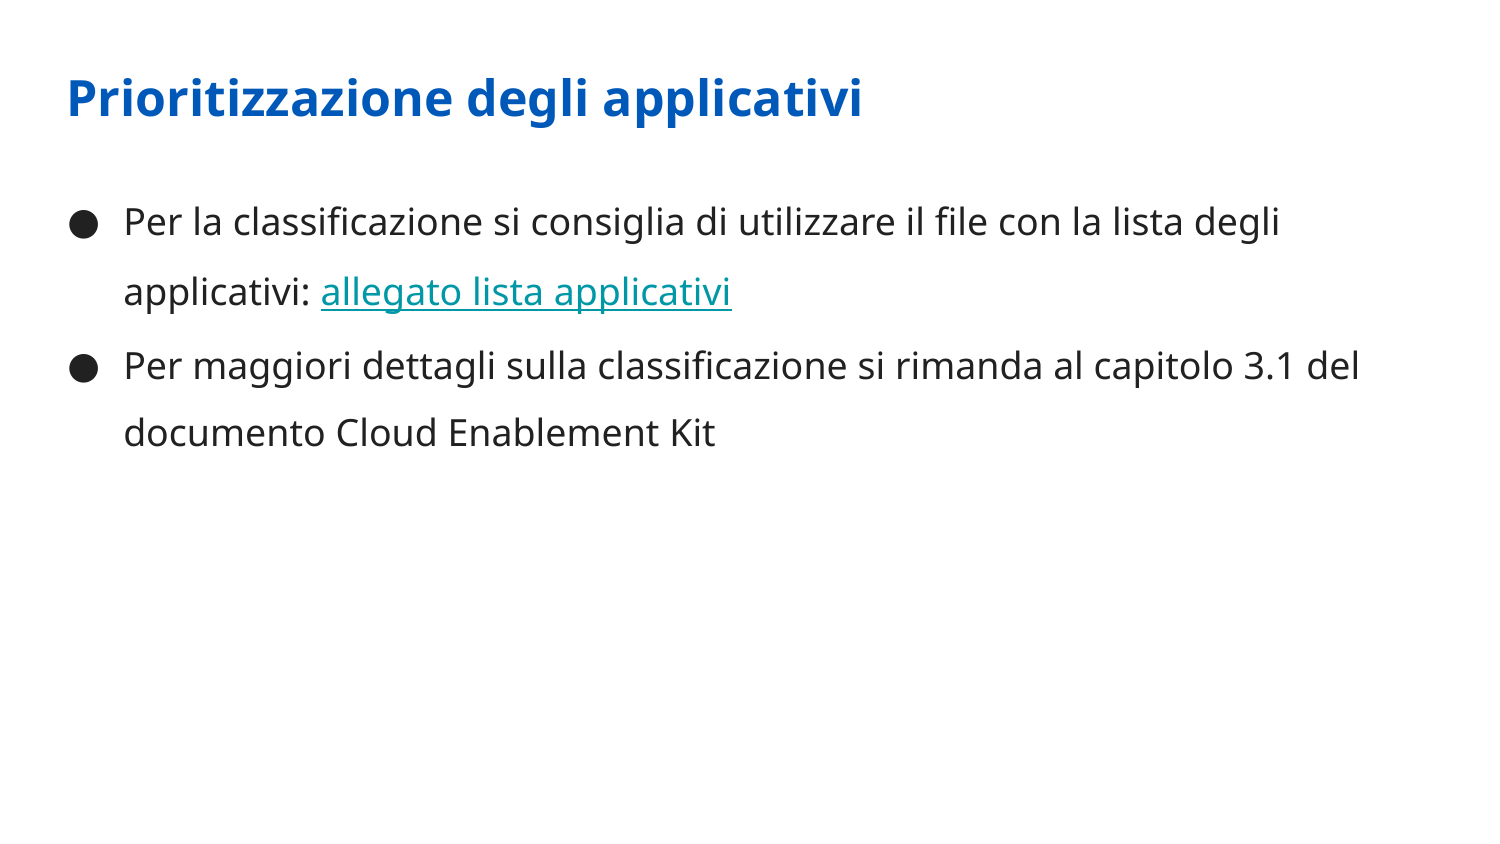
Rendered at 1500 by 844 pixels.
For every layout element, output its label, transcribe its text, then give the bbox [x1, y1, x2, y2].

title Prioritizzazione degli applicativi [51, 51, 1449, 146]
text_box Per la classificazione si consiglia di utilizzare il file con la lista degli applicativi: allegato lista applicativi Per maggiori dettagli sulla classificazione si rimanda al capitolo 3.1 del documento Cloud Enablement Kit [33, 160, 1426, 763]
